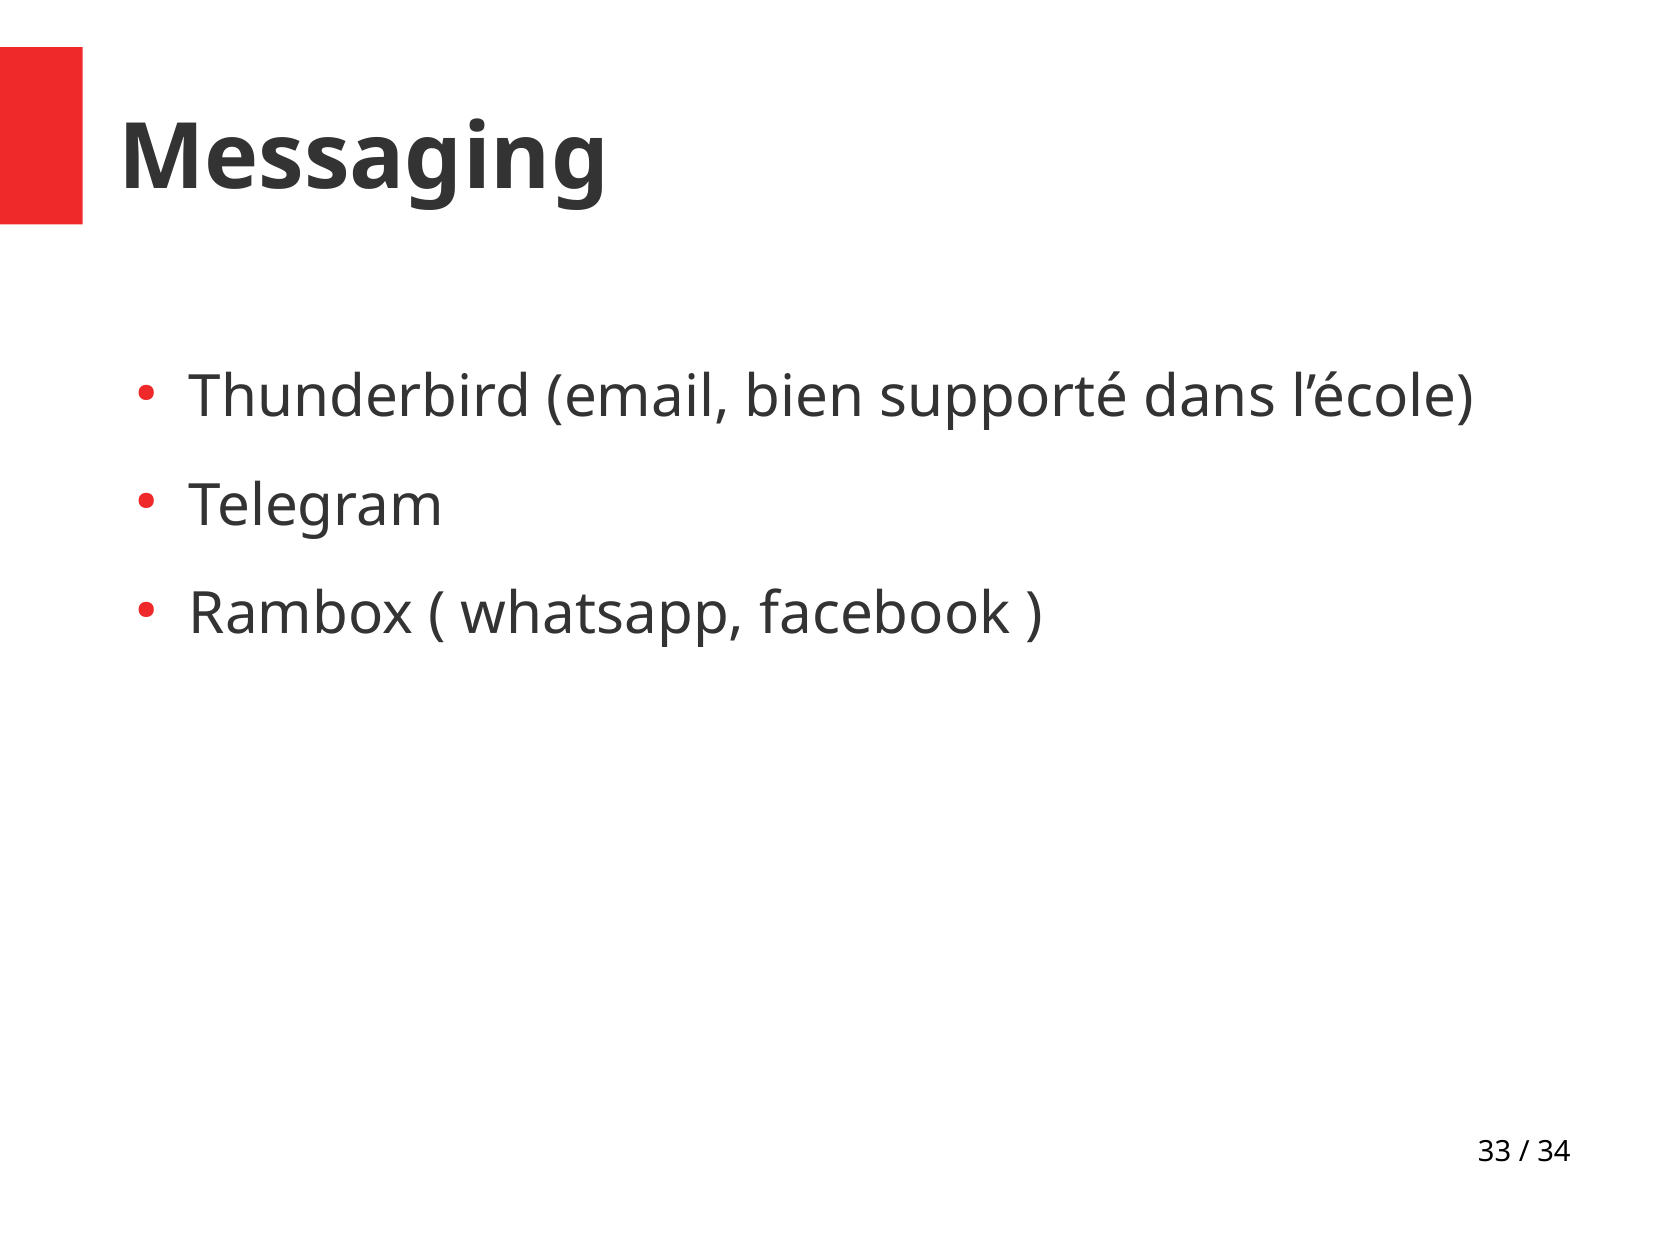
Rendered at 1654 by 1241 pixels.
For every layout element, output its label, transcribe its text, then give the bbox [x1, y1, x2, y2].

list Thunderbird (email, bien supporté dans l’école) Telegram Rambox ( whatsapp, facebook ) [118, 354, 1536, 1074]
title Messaging [118, 49, 1571, 257]
